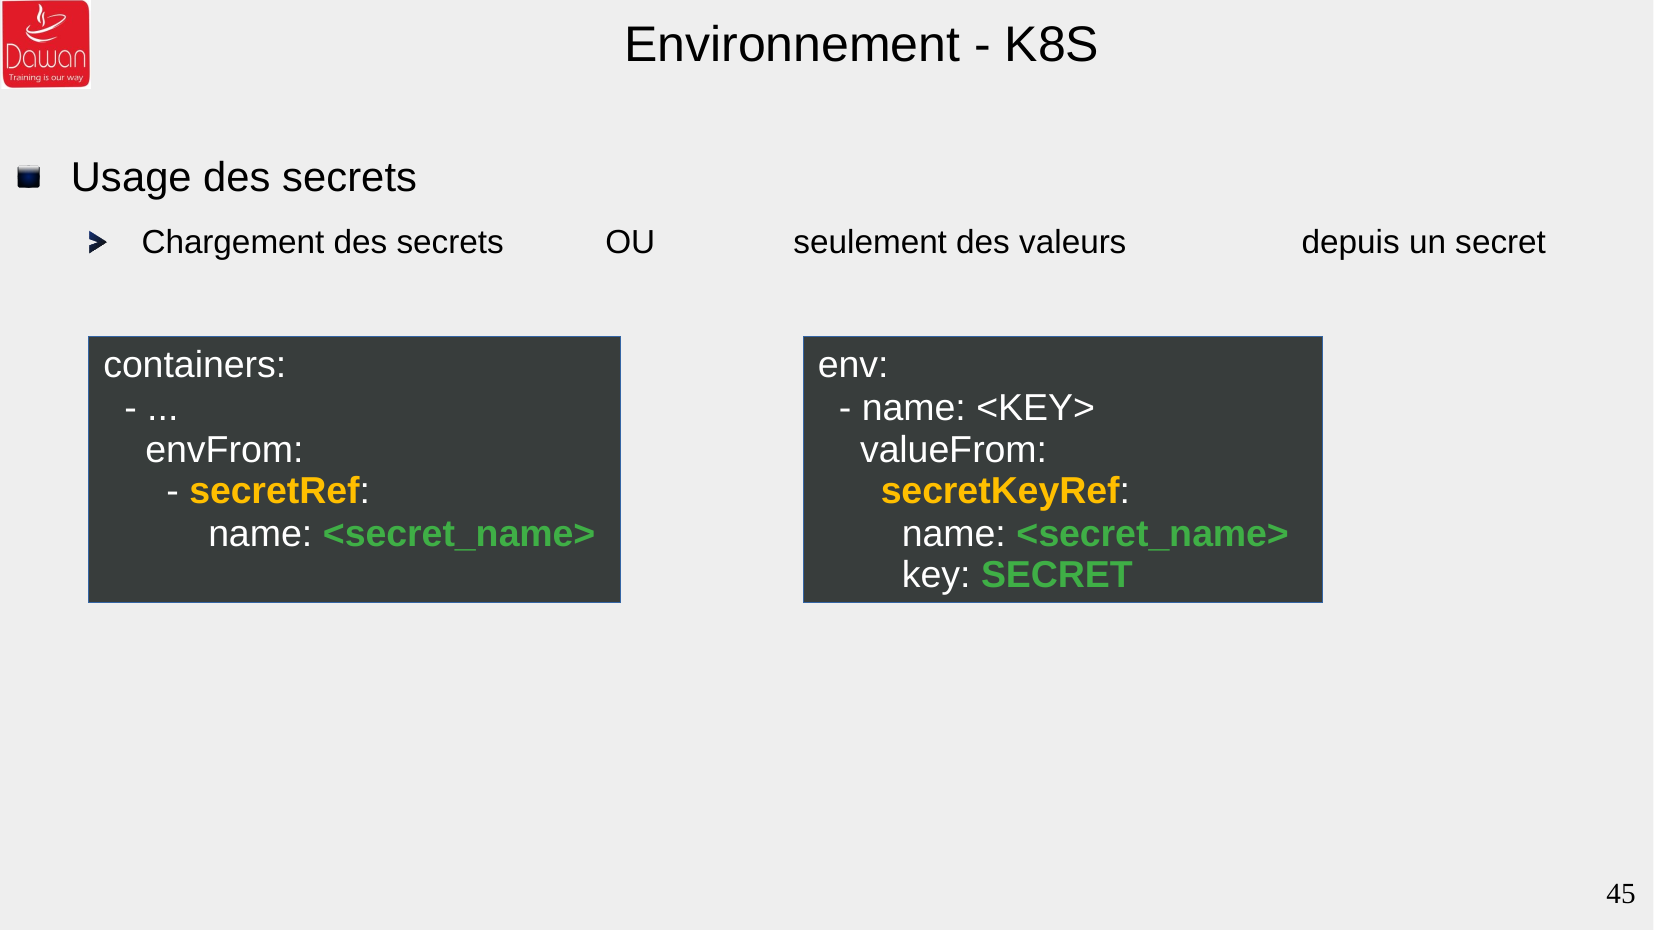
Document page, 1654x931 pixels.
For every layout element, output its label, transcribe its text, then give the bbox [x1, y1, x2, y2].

text_box containers: - ... envFrom: - secretRef: name: <secret_name> [88, 336, 621, 603]
picture [1, 0, 91, 88]
title Environnement - K8S [366, 0, 1287, 88]
list Usage des secrets Chargement des secrets OU seulement des valeurs depuis un secret [0, 88, 1654, 886]
text_box env: - name: <KEY> valueFrom: secretKeyRef: name: <secret_name> key: SECRET [803, 336, 1323, 603]
